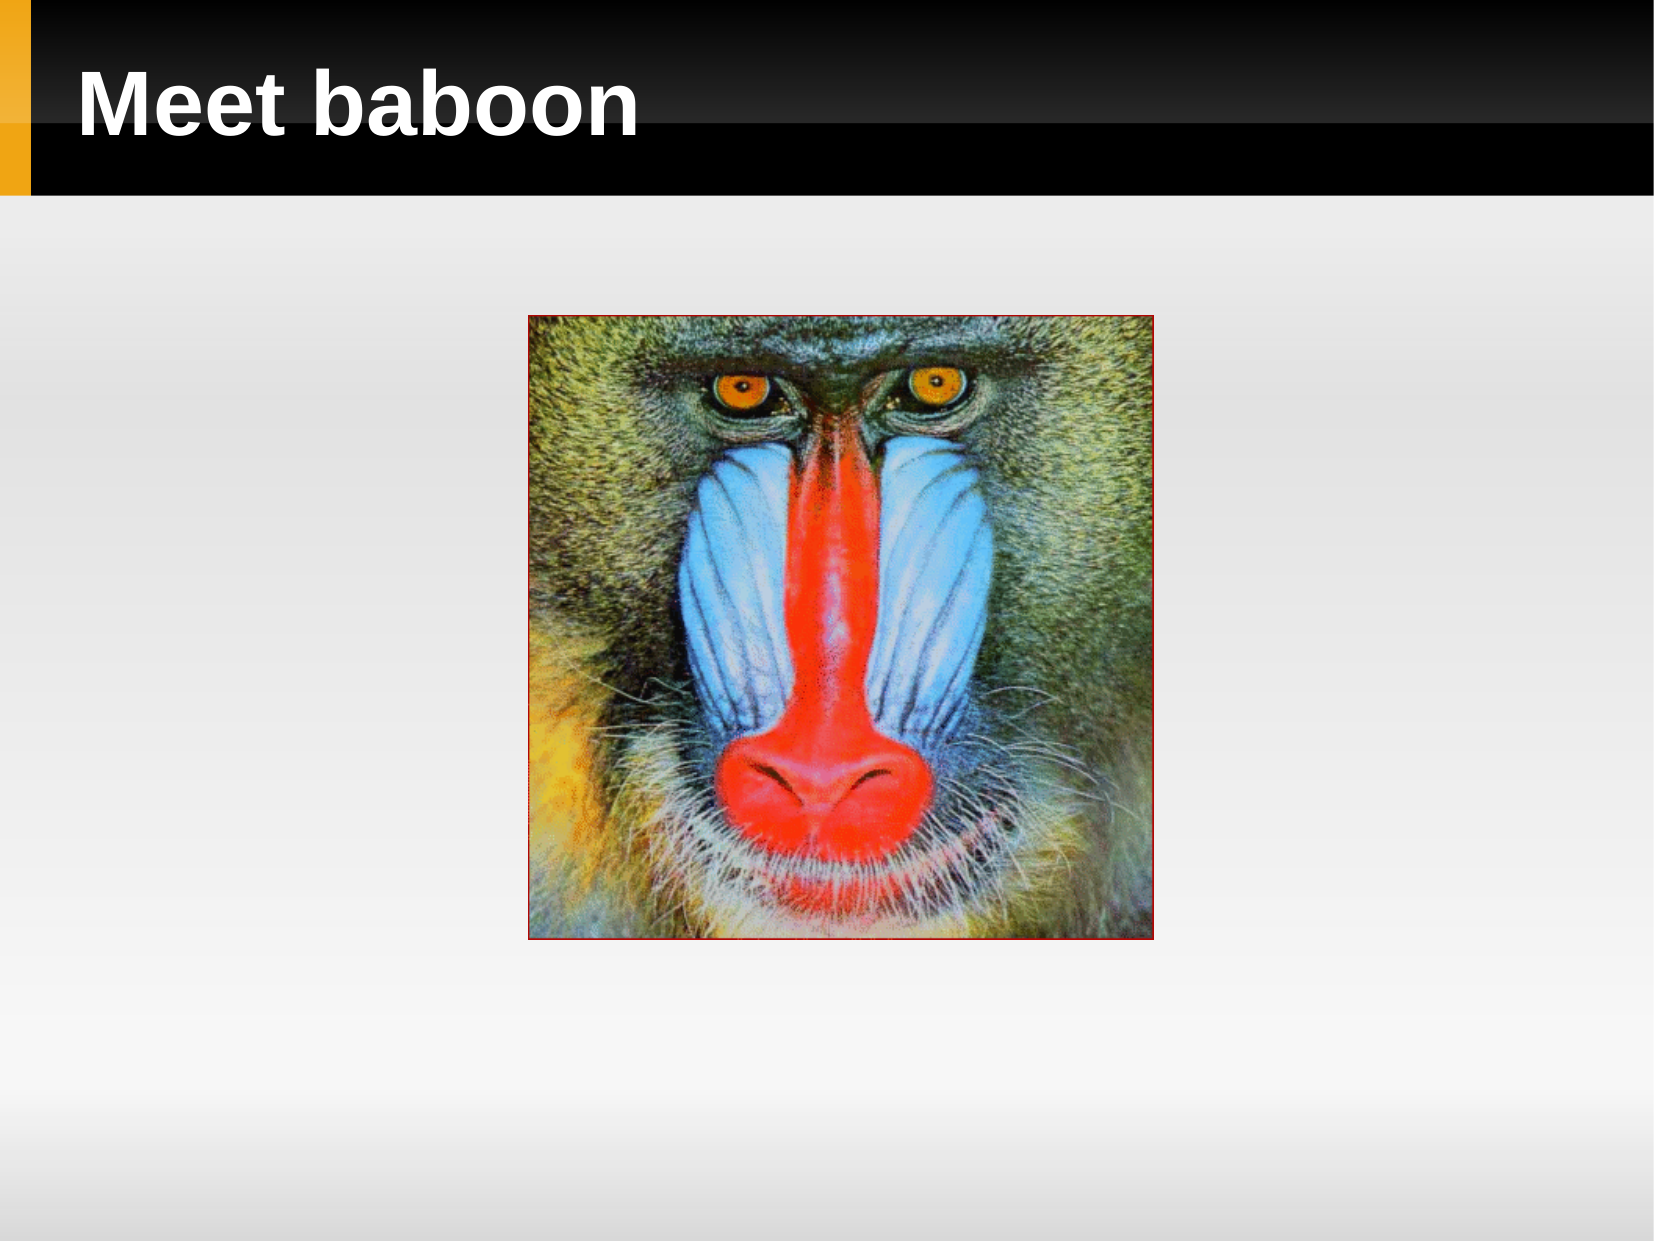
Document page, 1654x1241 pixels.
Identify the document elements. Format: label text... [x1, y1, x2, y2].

picture [0, 0, 1654, 1241]
title Meet baboon [76, 0, 1565, 208]
